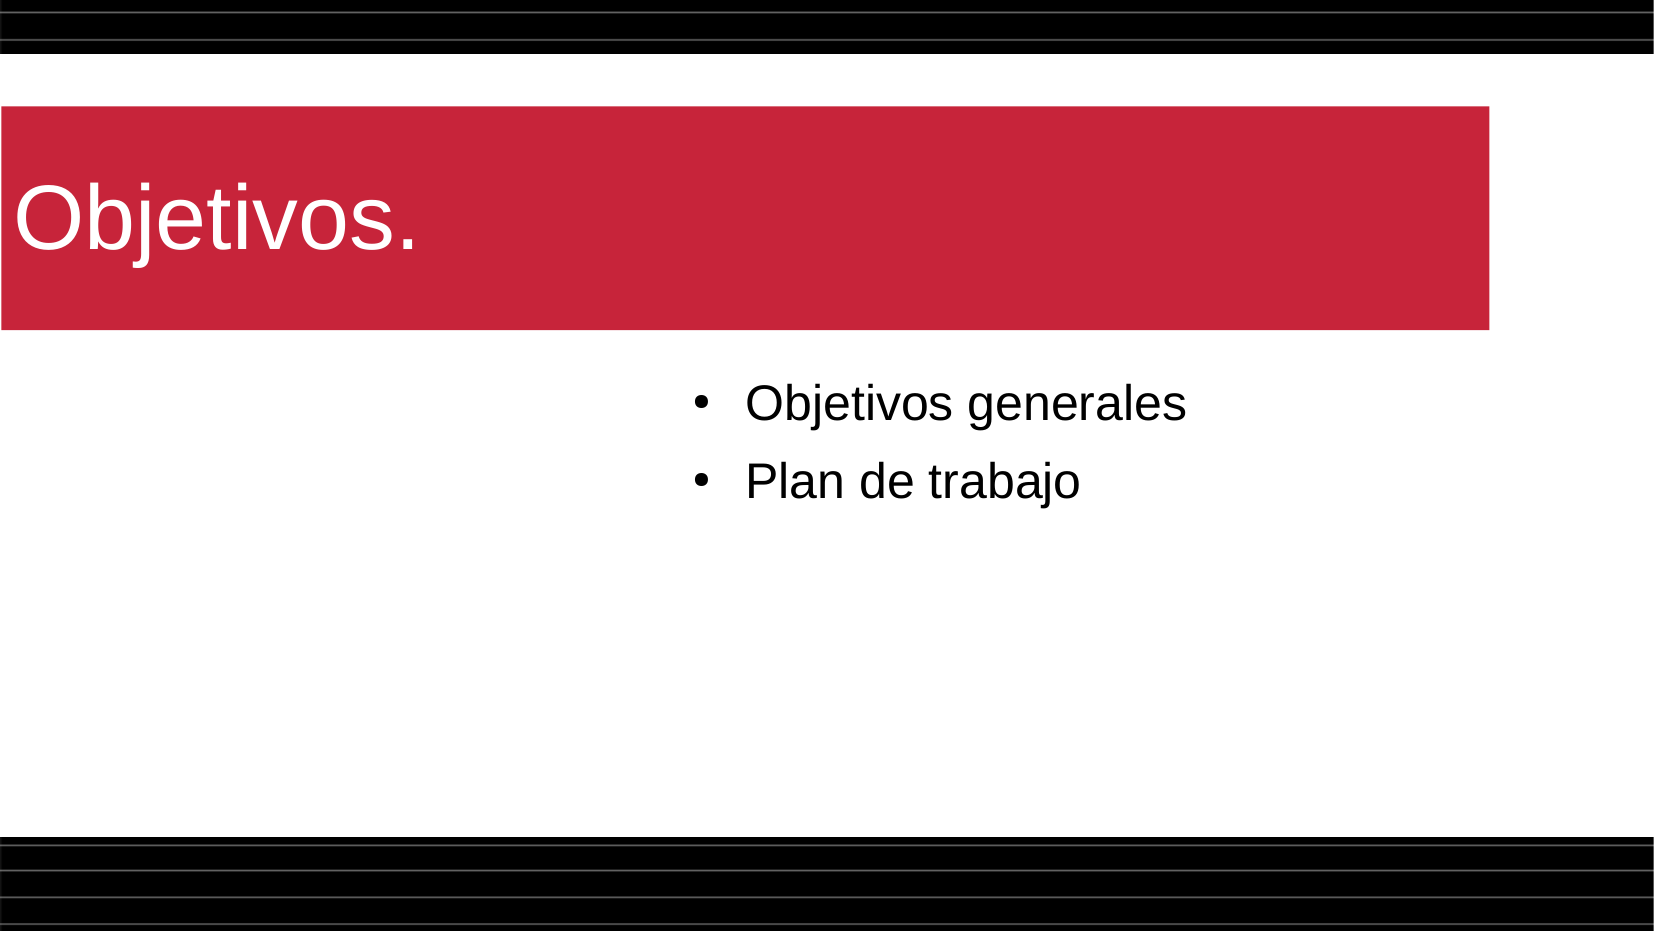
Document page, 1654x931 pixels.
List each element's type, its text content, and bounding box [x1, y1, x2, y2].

picture [0, 0, 1654, 54]
list Objetivos generales Plan de trabajo [675, 375, 1486, 676]
picture [0, 837, 1654, 931]
title Objetivos. [1, 106, 1490, 331]
